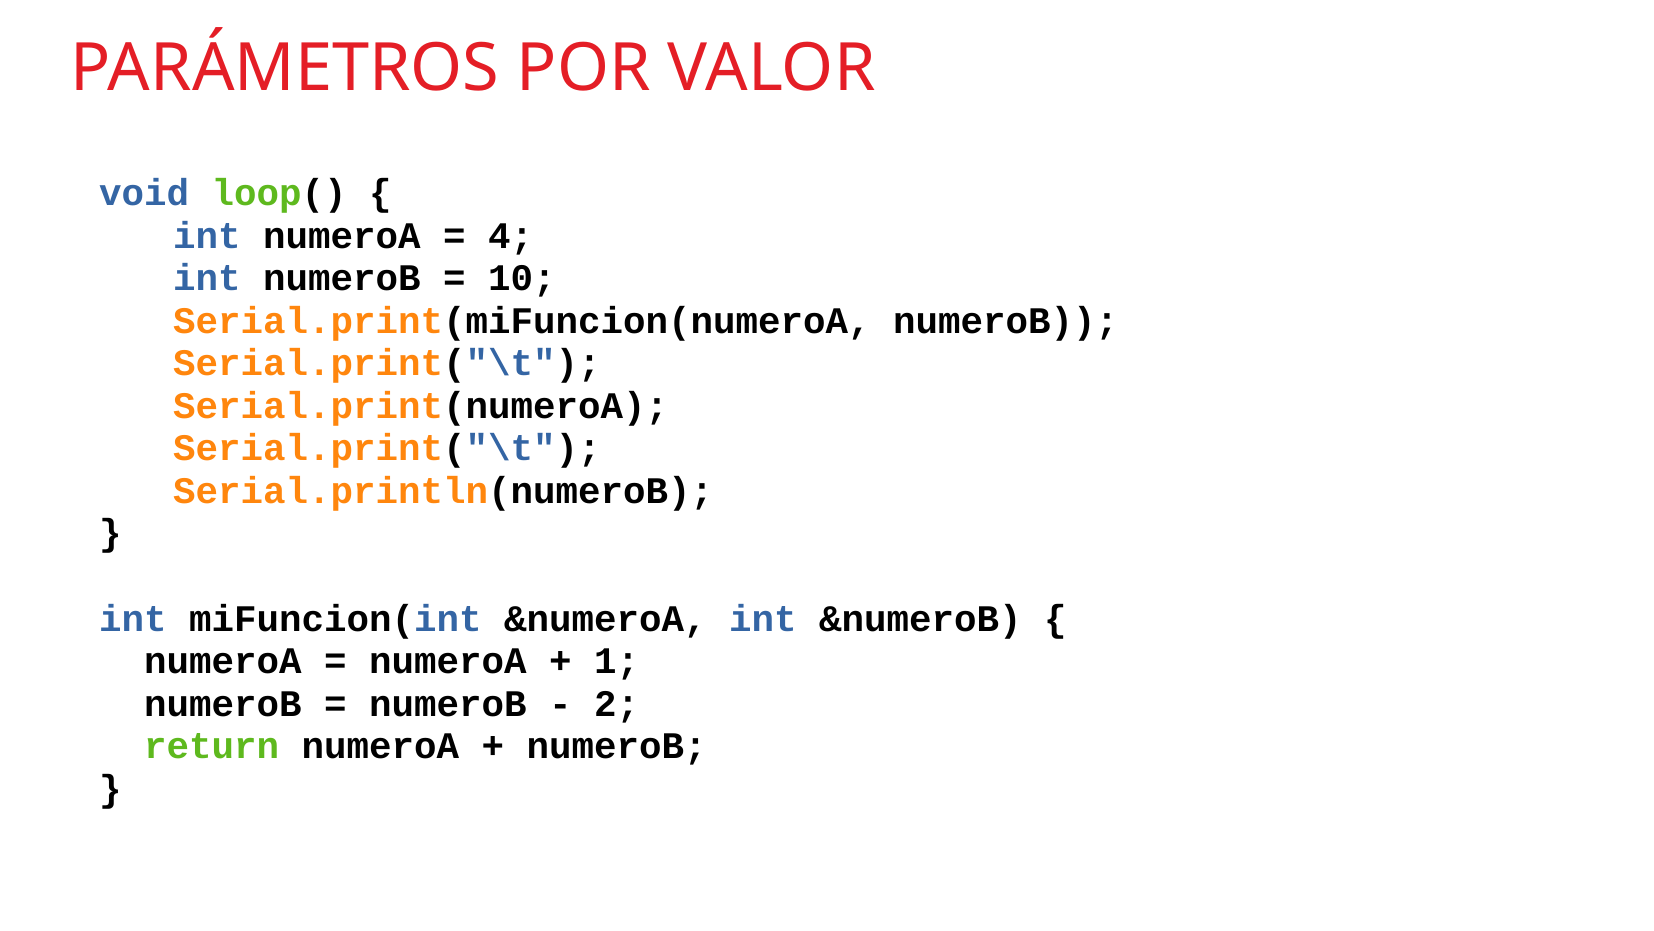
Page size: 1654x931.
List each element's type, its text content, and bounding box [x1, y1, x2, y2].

title PARÁMETROS POR VALOR [70, 11, 1347, 118]
text_box void loop() { int numeroA = 4; int numeroB = 10; Serial.print(miFuncion(numeroA, numeroB)); Serial.print("\t"); Serial.print(numeroA); Serial.print("\t"); Serial.println(numeroB); } int miFuncion(int &numeroA, int &numeroB) { numeroA = numeroA + 1; numeroB = numeroB - 2; return numeroA + numeroB; } [84, 167, 1570, 820]
